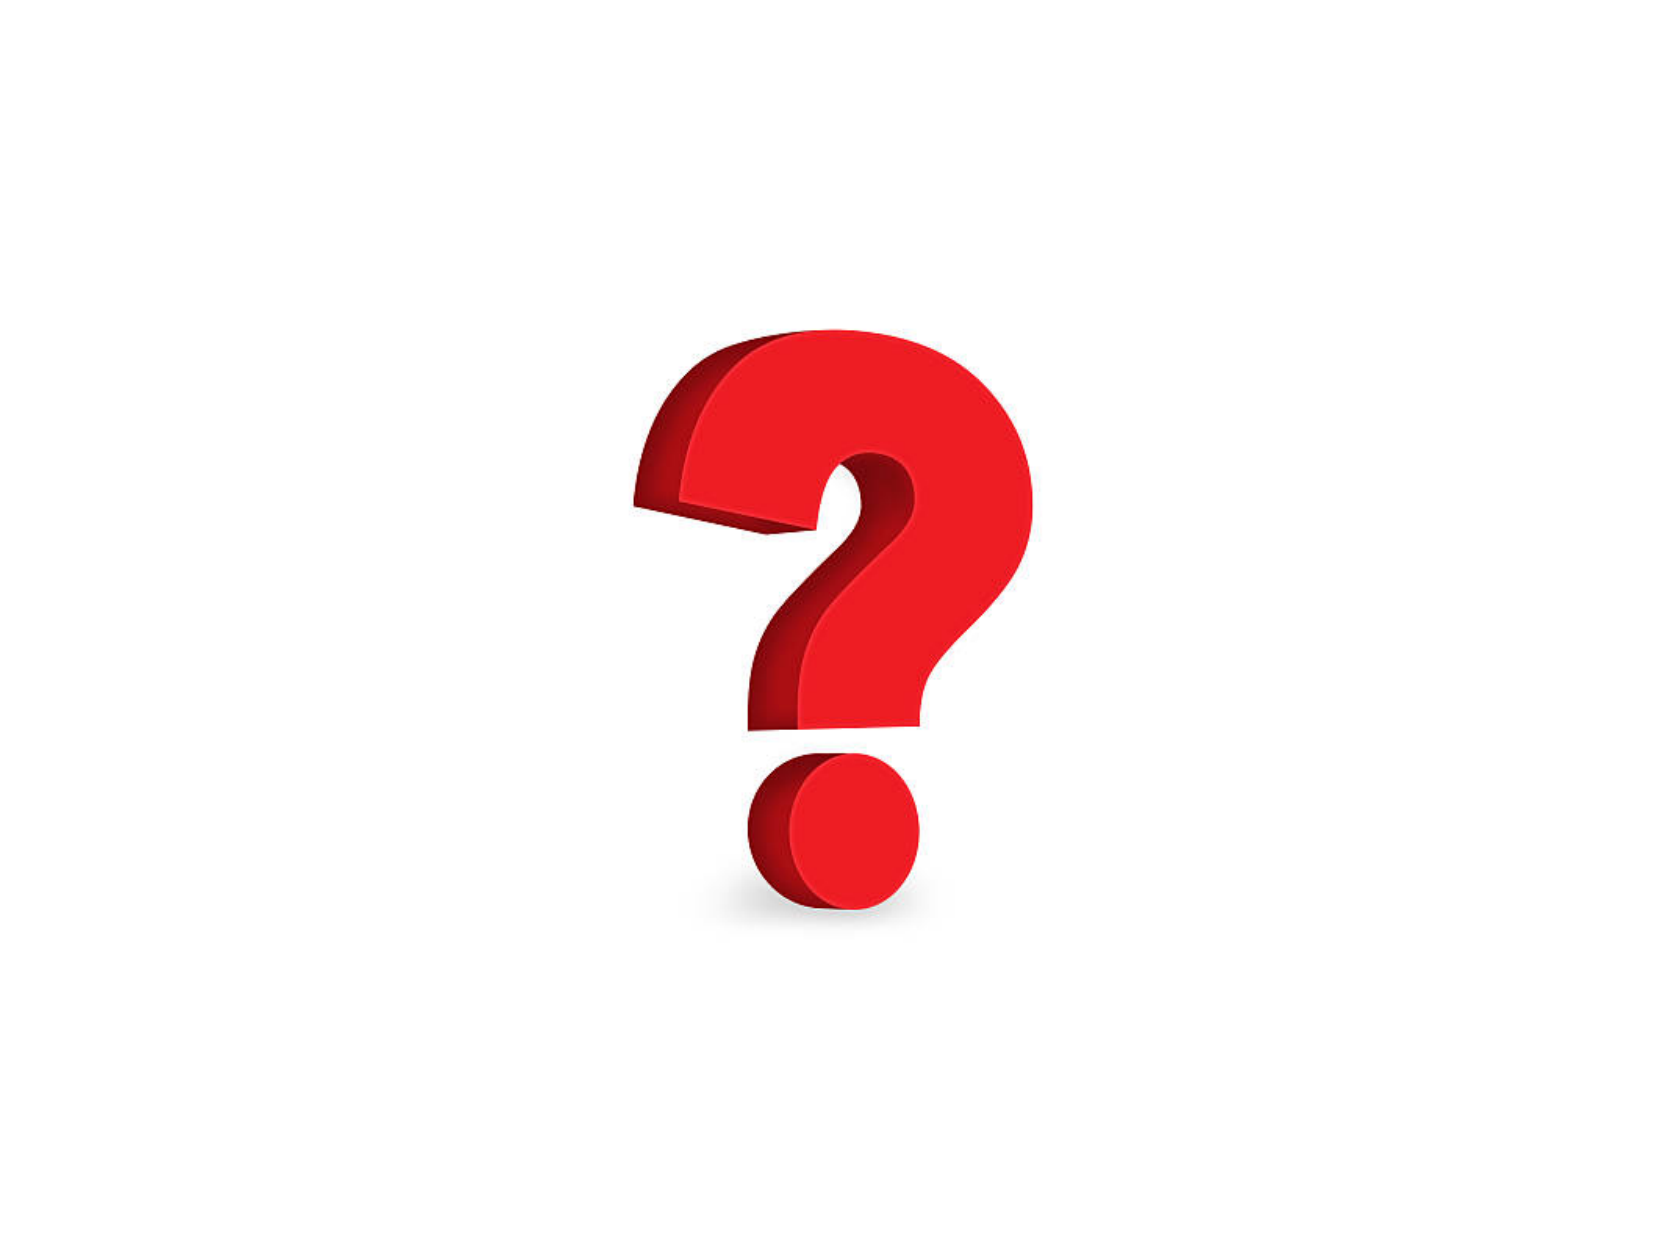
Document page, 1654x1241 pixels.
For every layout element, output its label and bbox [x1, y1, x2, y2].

picture [614, 304, 1050, 943]
